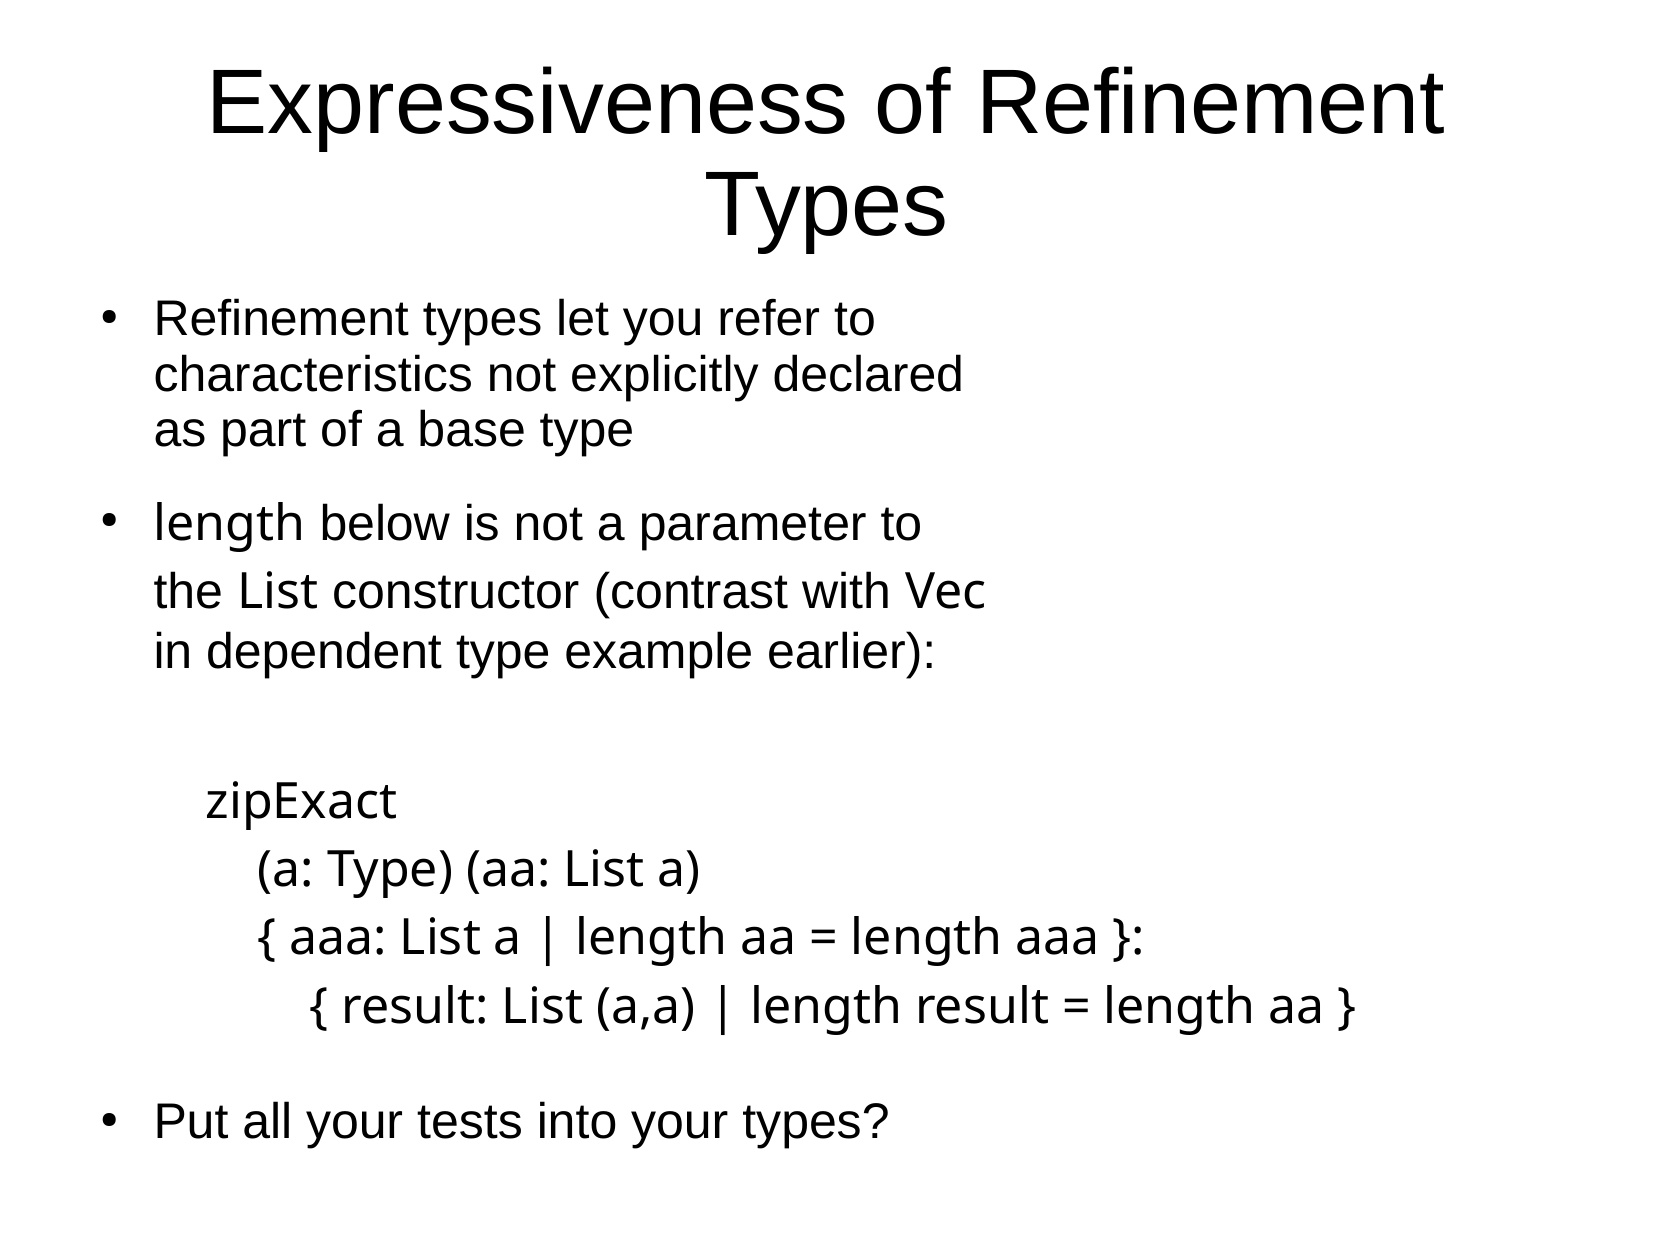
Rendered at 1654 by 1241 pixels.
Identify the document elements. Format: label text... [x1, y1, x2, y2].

list Refinement types let you refer to characteristics not explicitly declared as part of a base type length below is not a parameter to the List constructor (contrast with Vec in dependent type example earlier): [82, 290, 991, 727]
title Expressiveness of Refinement Types [82, 49, 1571, 257]
list zipExact (a: Type) (aa: List a) { aaa: List a | length aa = length aaa }: { result: List (a,a) | length result = length aa } Put all your tests into your types? [82, 765, 1571, 1139]
